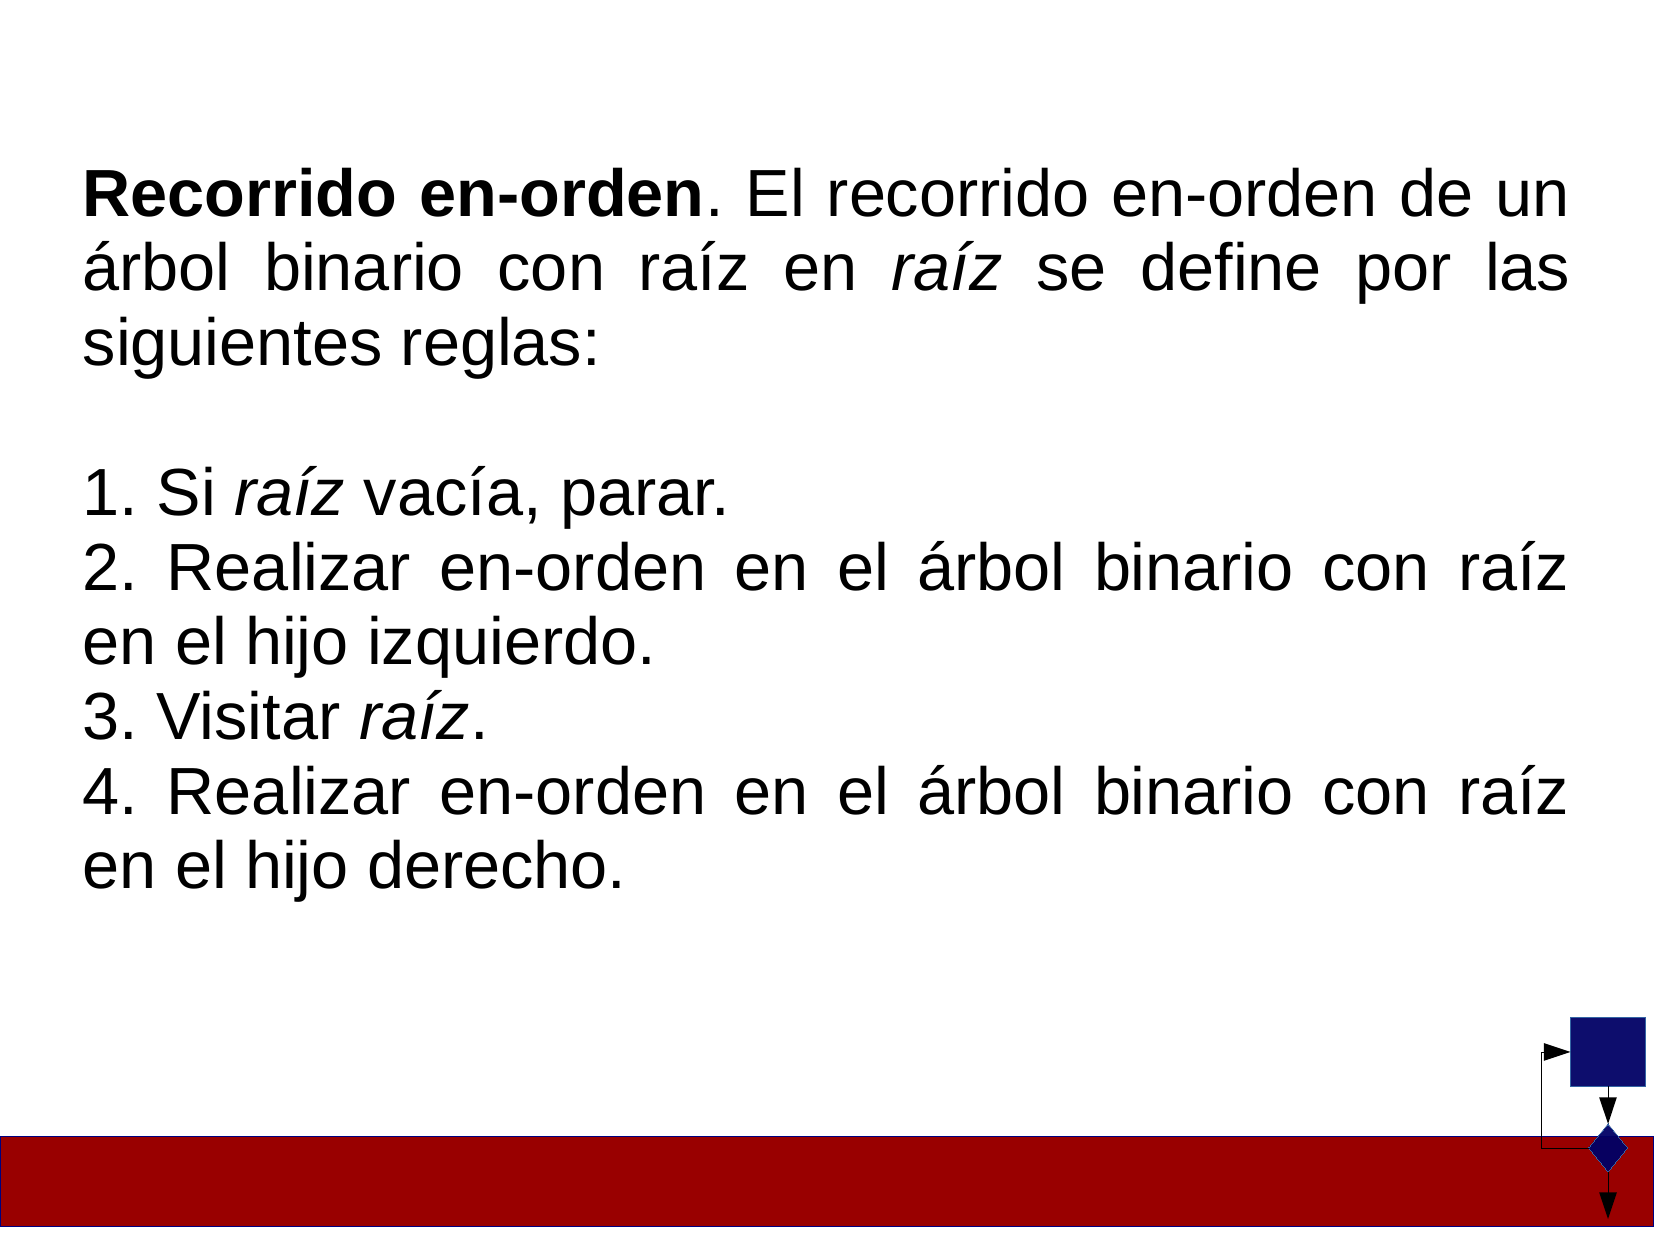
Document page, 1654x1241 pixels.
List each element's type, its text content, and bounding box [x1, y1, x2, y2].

text_box [0, 1124, 1654, 1227]
text_box [1570, 1017, 1646, 1087]
subtitle Recorrido en-orden. El recorrido en-orden de un árbol binario con raíz en raíz se define por las siguientes reglas: 1. Si raíz vacía, parar. 2. Realizar en-orden en el árbol binario con raíz en el hijo izquierdo. 3. Visitar raíz. 4. Realizar en-orden en el árbol binario con raíz en el hijo derecho. [82, 49, 1571, 1010]
